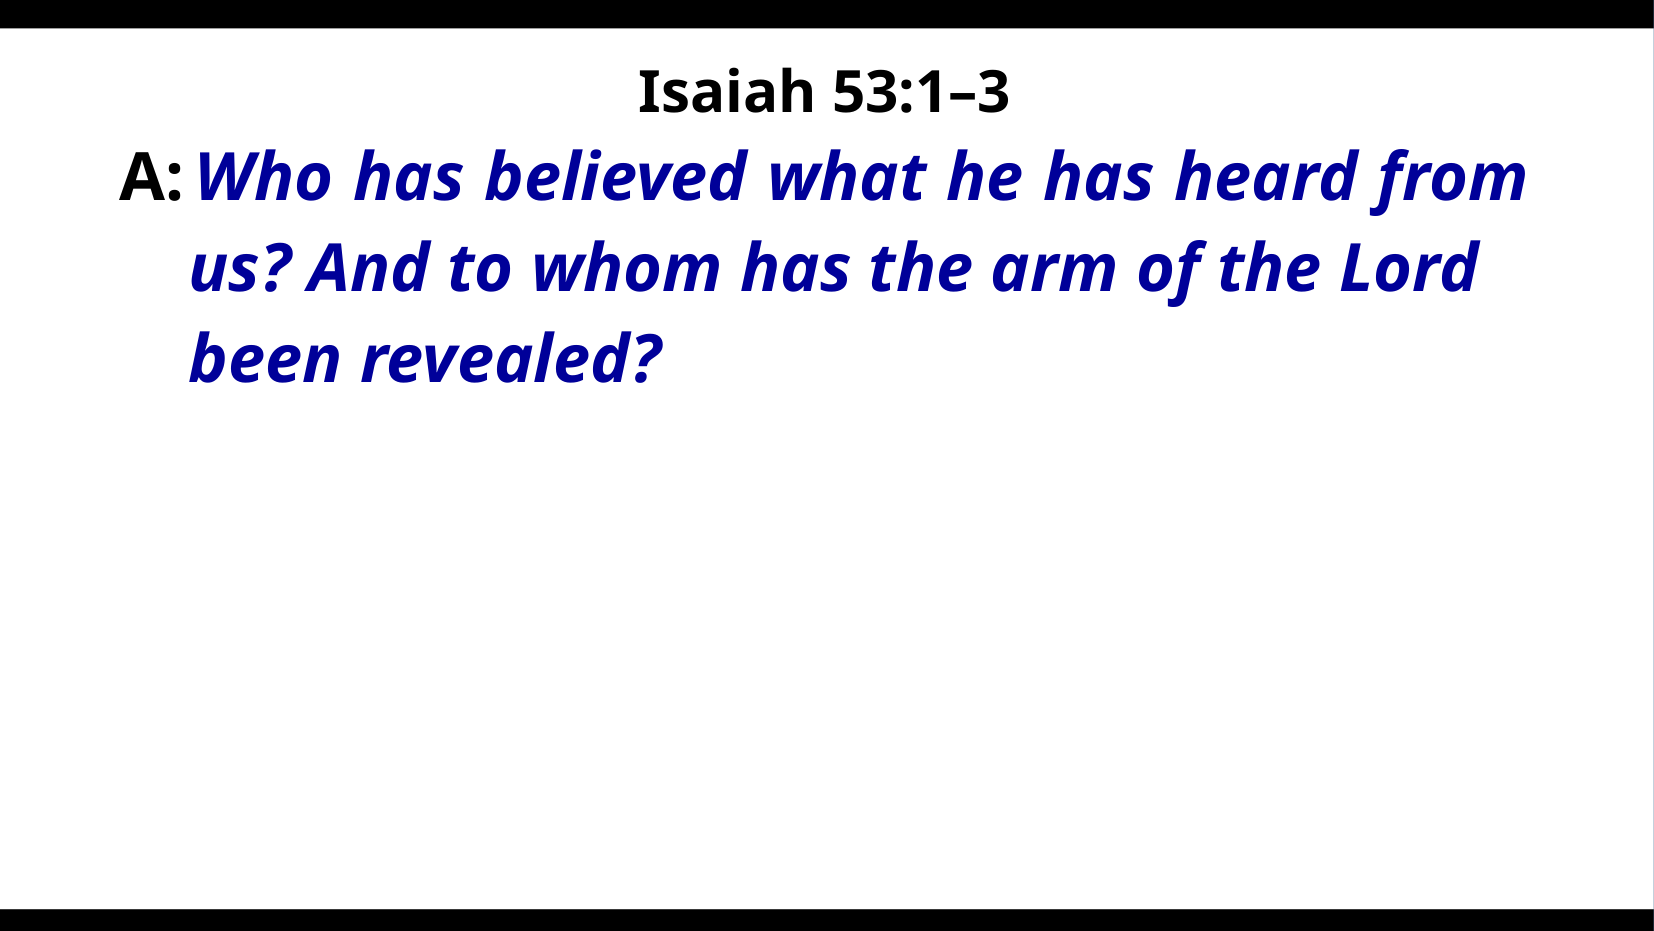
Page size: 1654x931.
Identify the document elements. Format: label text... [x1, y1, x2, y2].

picture [0, 0, 1654, 931]
text_box Isaiah 53:1–3 A: Who has believed what he has heard from us? And to whom has the arm of the Lord been revealed? [105, 42, 1546, 402]
